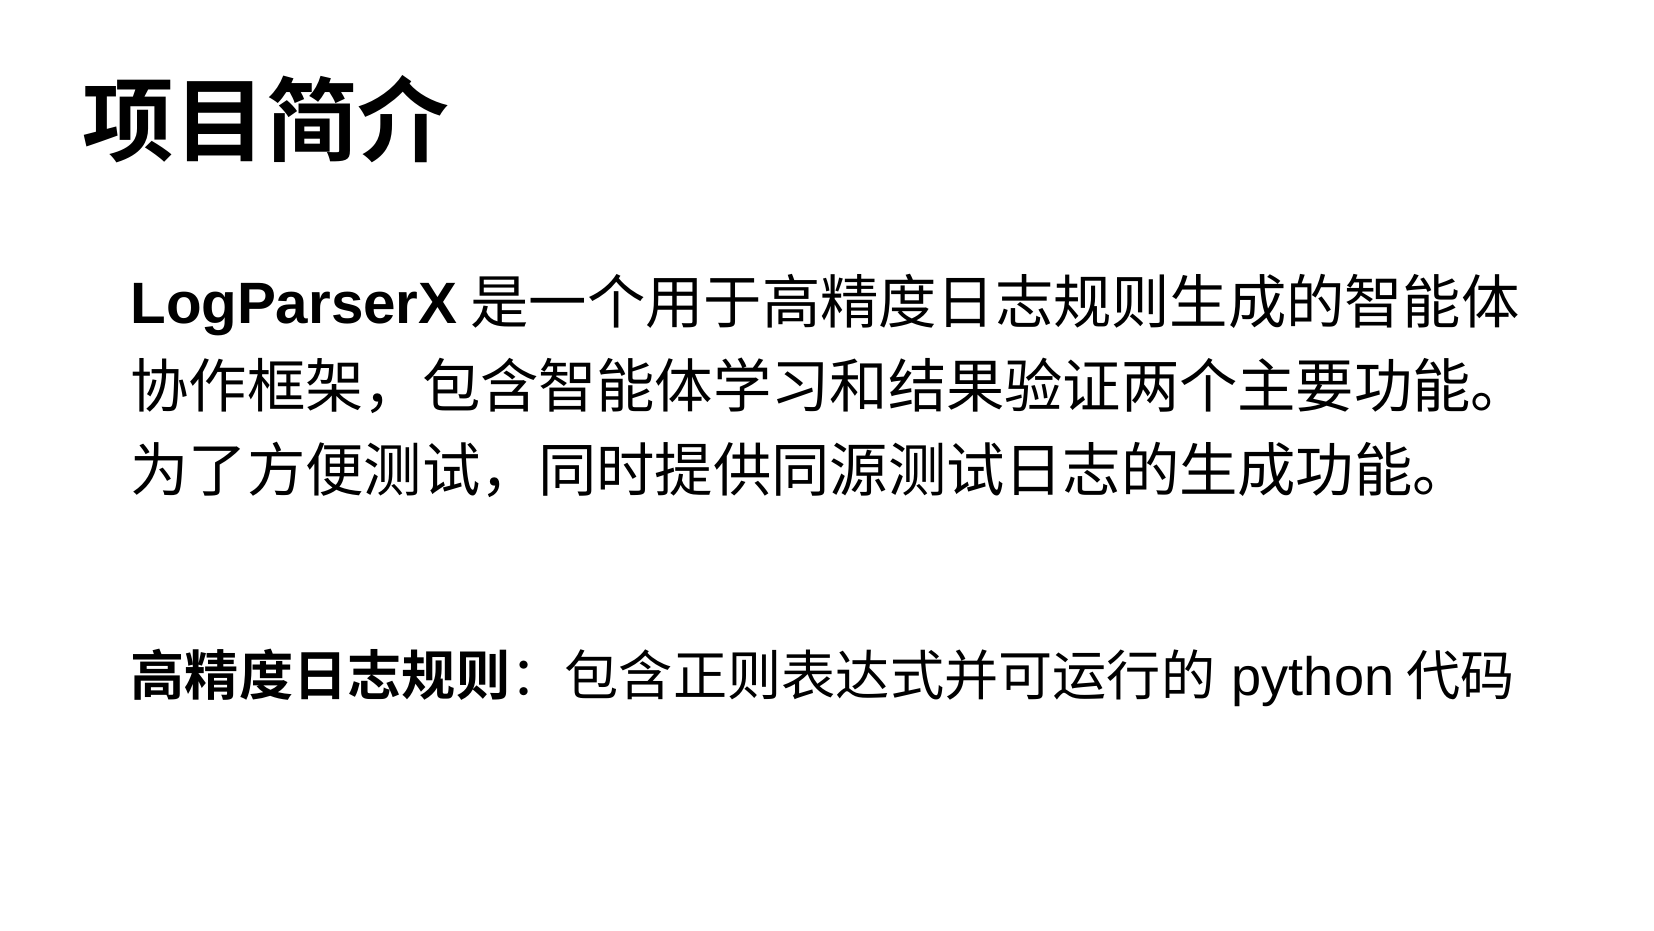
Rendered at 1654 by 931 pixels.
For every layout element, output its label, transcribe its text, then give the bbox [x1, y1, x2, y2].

title 项目简介 [82, 37, 1571, 193]
list LogParserX是一个用于高精度日志规则生成的智能体协作框架，包含智能体学习和结果验证两个主要功能。为了方便测试，同时提供同源测试日志的生成功能。 高精度日志规则：包含正则表达式并可运行的python代码 [60, 255, 1531, 796]
